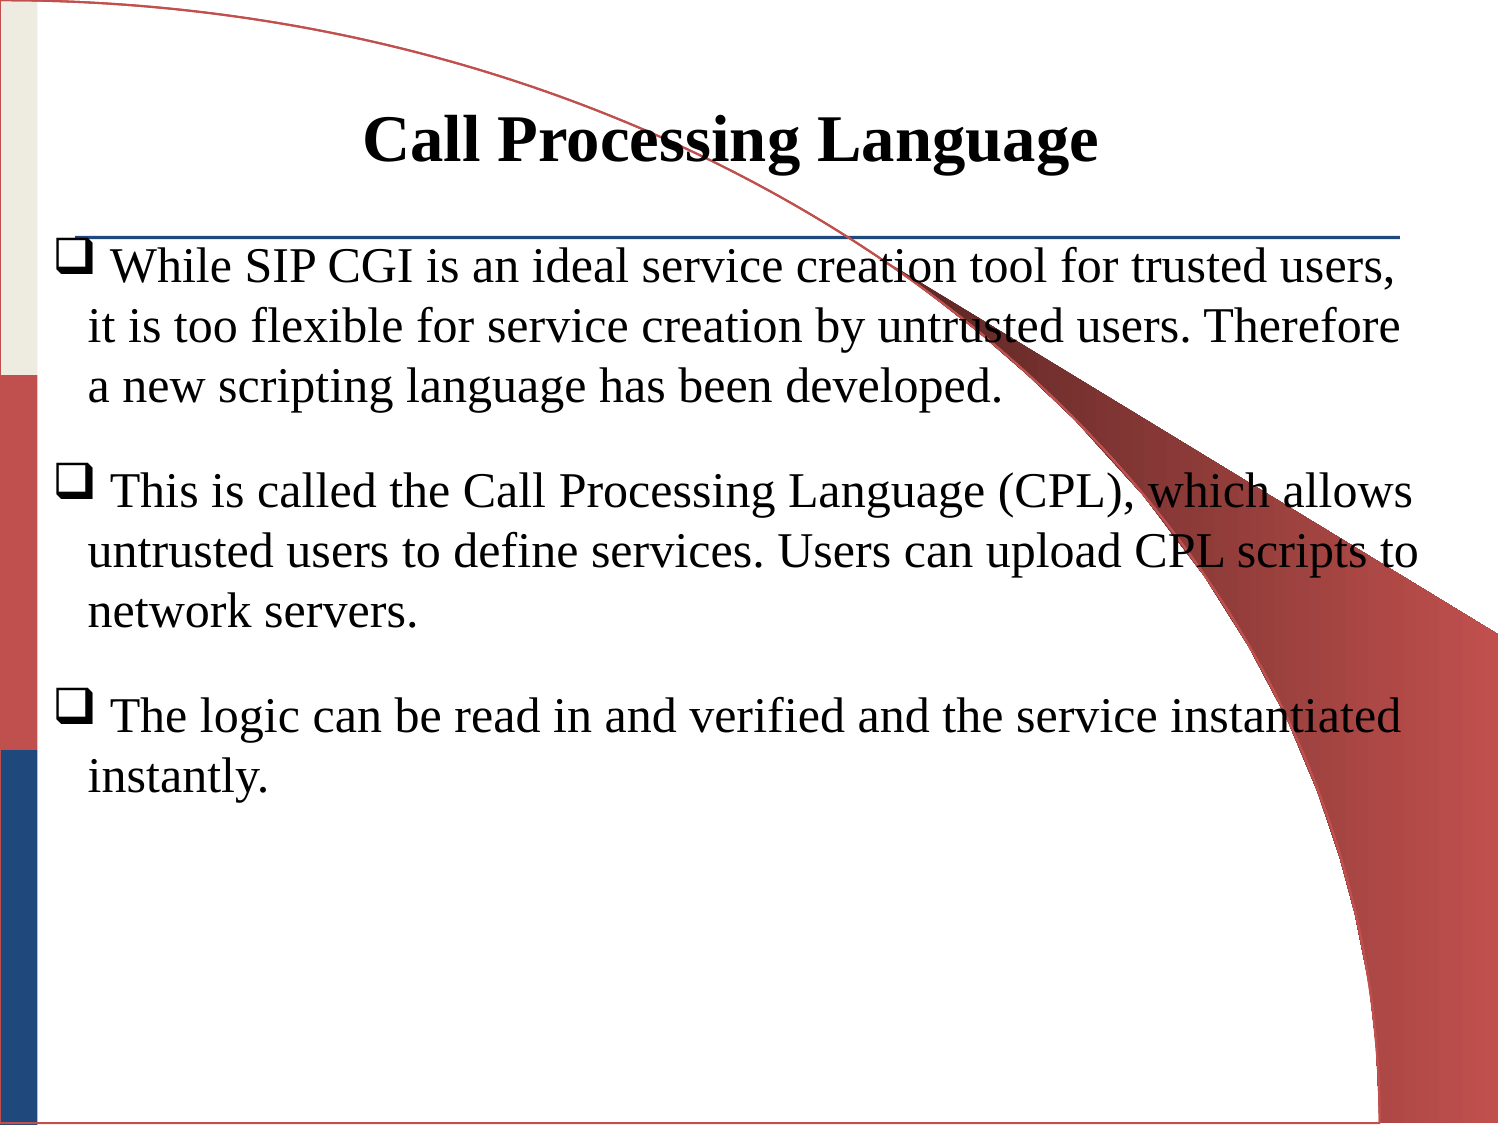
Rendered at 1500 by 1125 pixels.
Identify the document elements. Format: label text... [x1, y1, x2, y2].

text_box While SIP CGI is an ideal service creation tool for trusted users, it is too flexible for service creation by untrusted users. Therefore a new scripting language has been developed. This is called the Call Processing Language (CPL), which allows untrusted users to define services. Users can upload CPL scripts to network servers. The logic can be read in and verified and the service instantiated instantly. [37, 224, 1438, 840]
text_box Call Processing Language [62, 87, 1400, 183]
